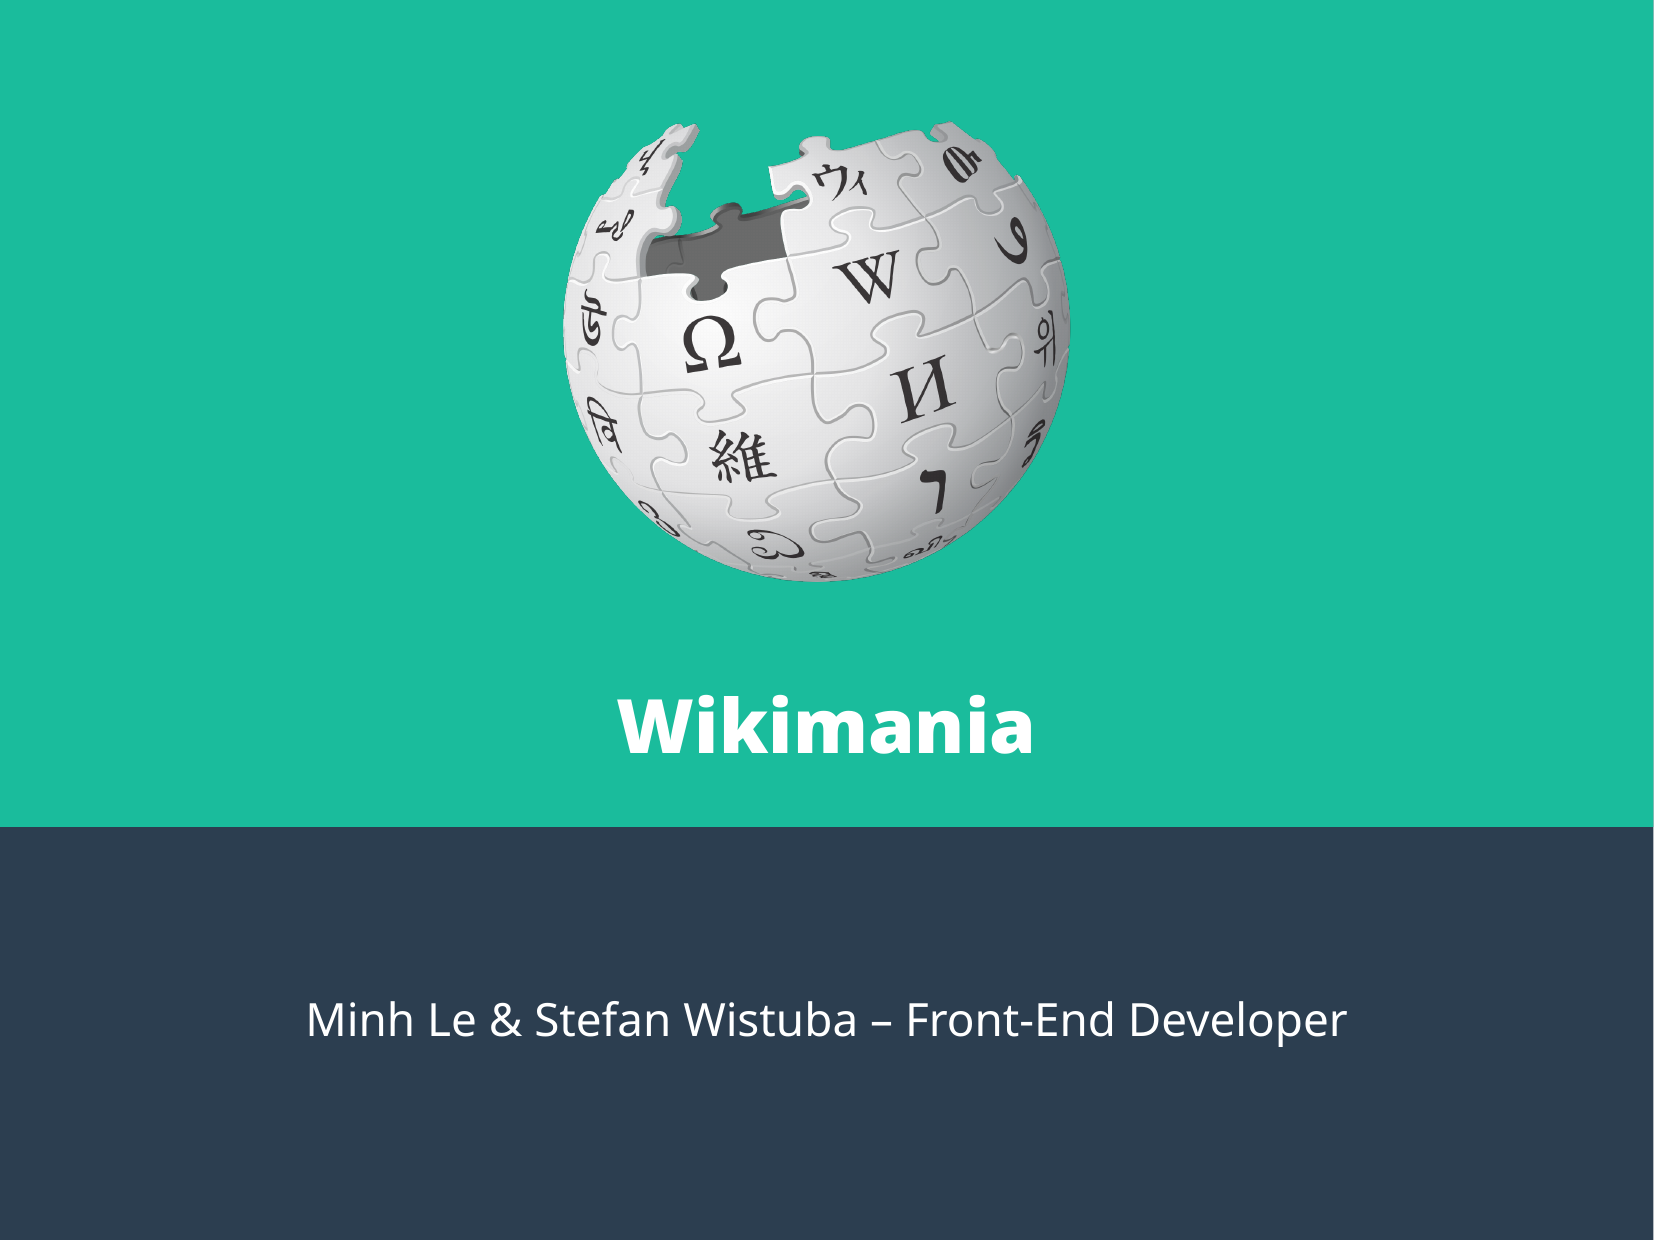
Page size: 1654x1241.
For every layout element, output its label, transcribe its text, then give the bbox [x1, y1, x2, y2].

title Wikimania [59, 620, 1595, 778]
subtitle Minh Le & Stefan Wistuba – Front-End Developer [59, 856, 1595, 1182]
picture [561, 118, 1073, 586]
